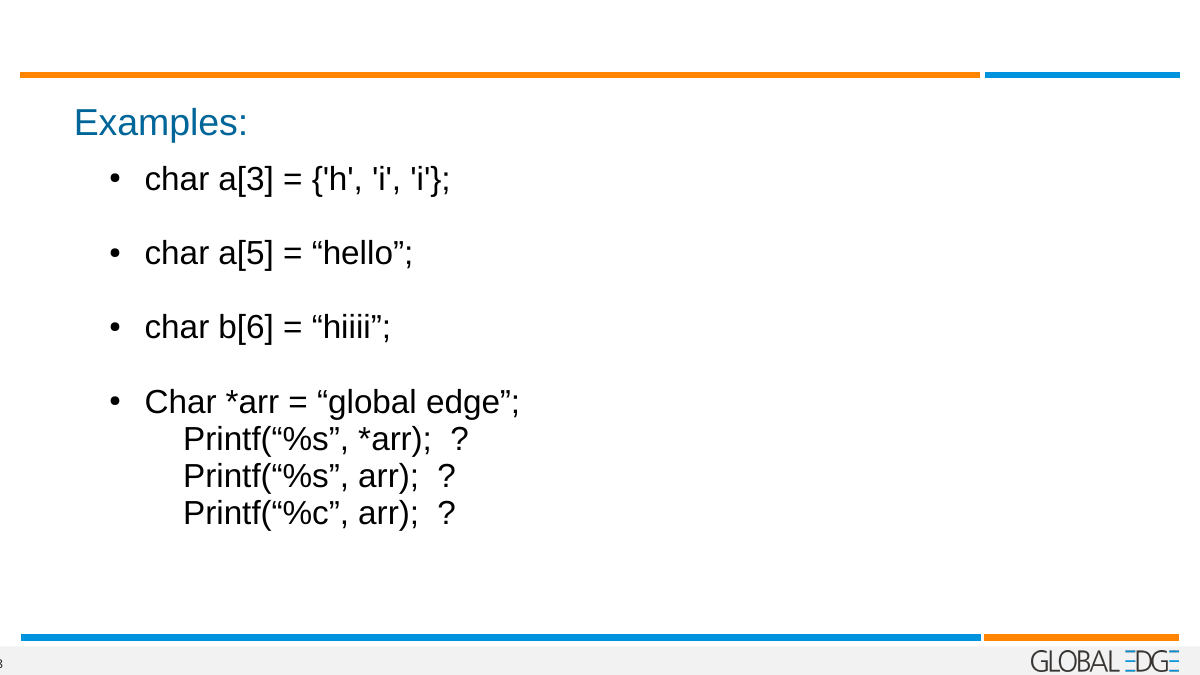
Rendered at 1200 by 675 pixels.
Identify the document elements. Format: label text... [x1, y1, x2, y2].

text_box Examples: [59, 94, 272, 152]
picture [1031, 650, 1179, 672]
text_box char a[3] = {'h', 'i', 'i'}; char a[5] = “hello”; char b[6] = “hiiii”; Char *arr = “global edge”; Printf(“%s”, *arr); ? Printf(“%s”, arr); ? Printf(“%c”, arr); ? [94, 153, 1075, 581]
